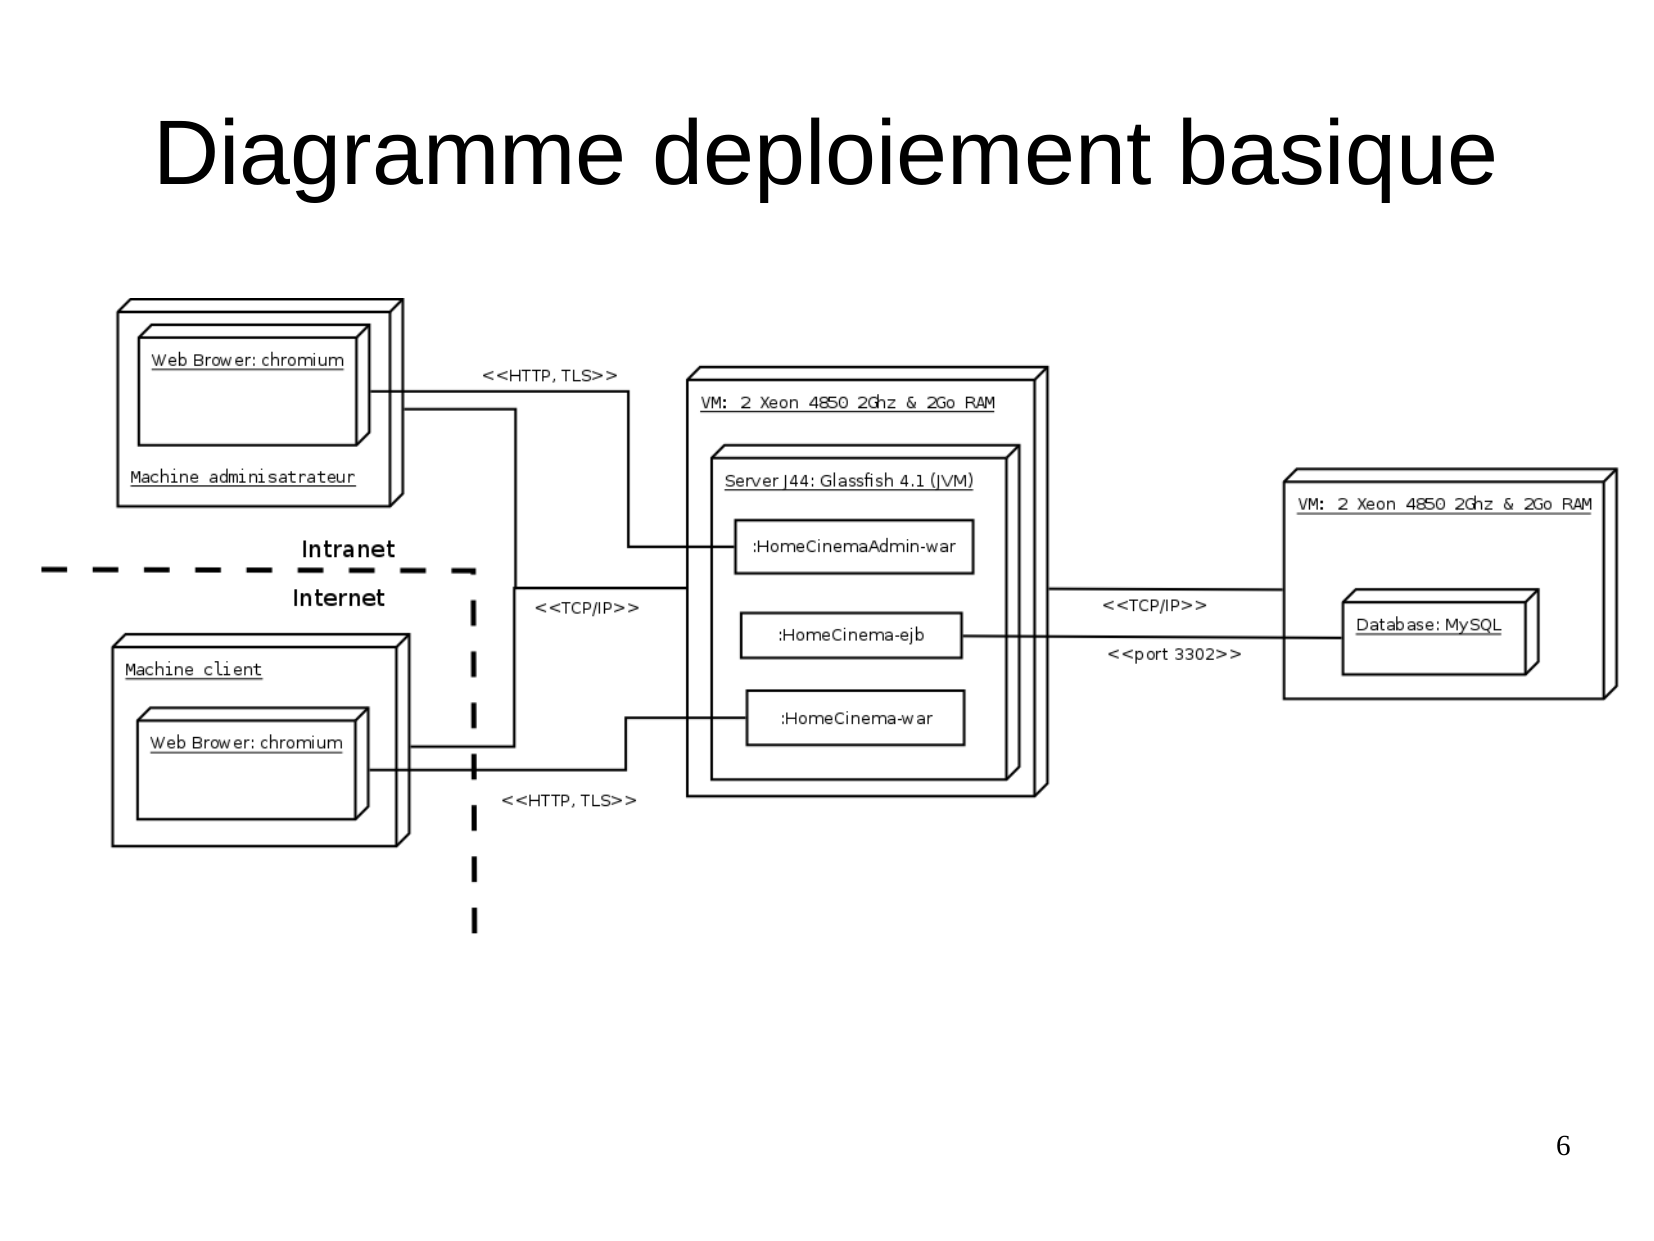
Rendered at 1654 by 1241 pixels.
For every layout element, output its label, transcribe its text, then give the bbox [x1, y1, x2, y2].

title Diagramme deploiement basique [82, 49, 1571, 257]
picture [39, 298, 1621, 946]
